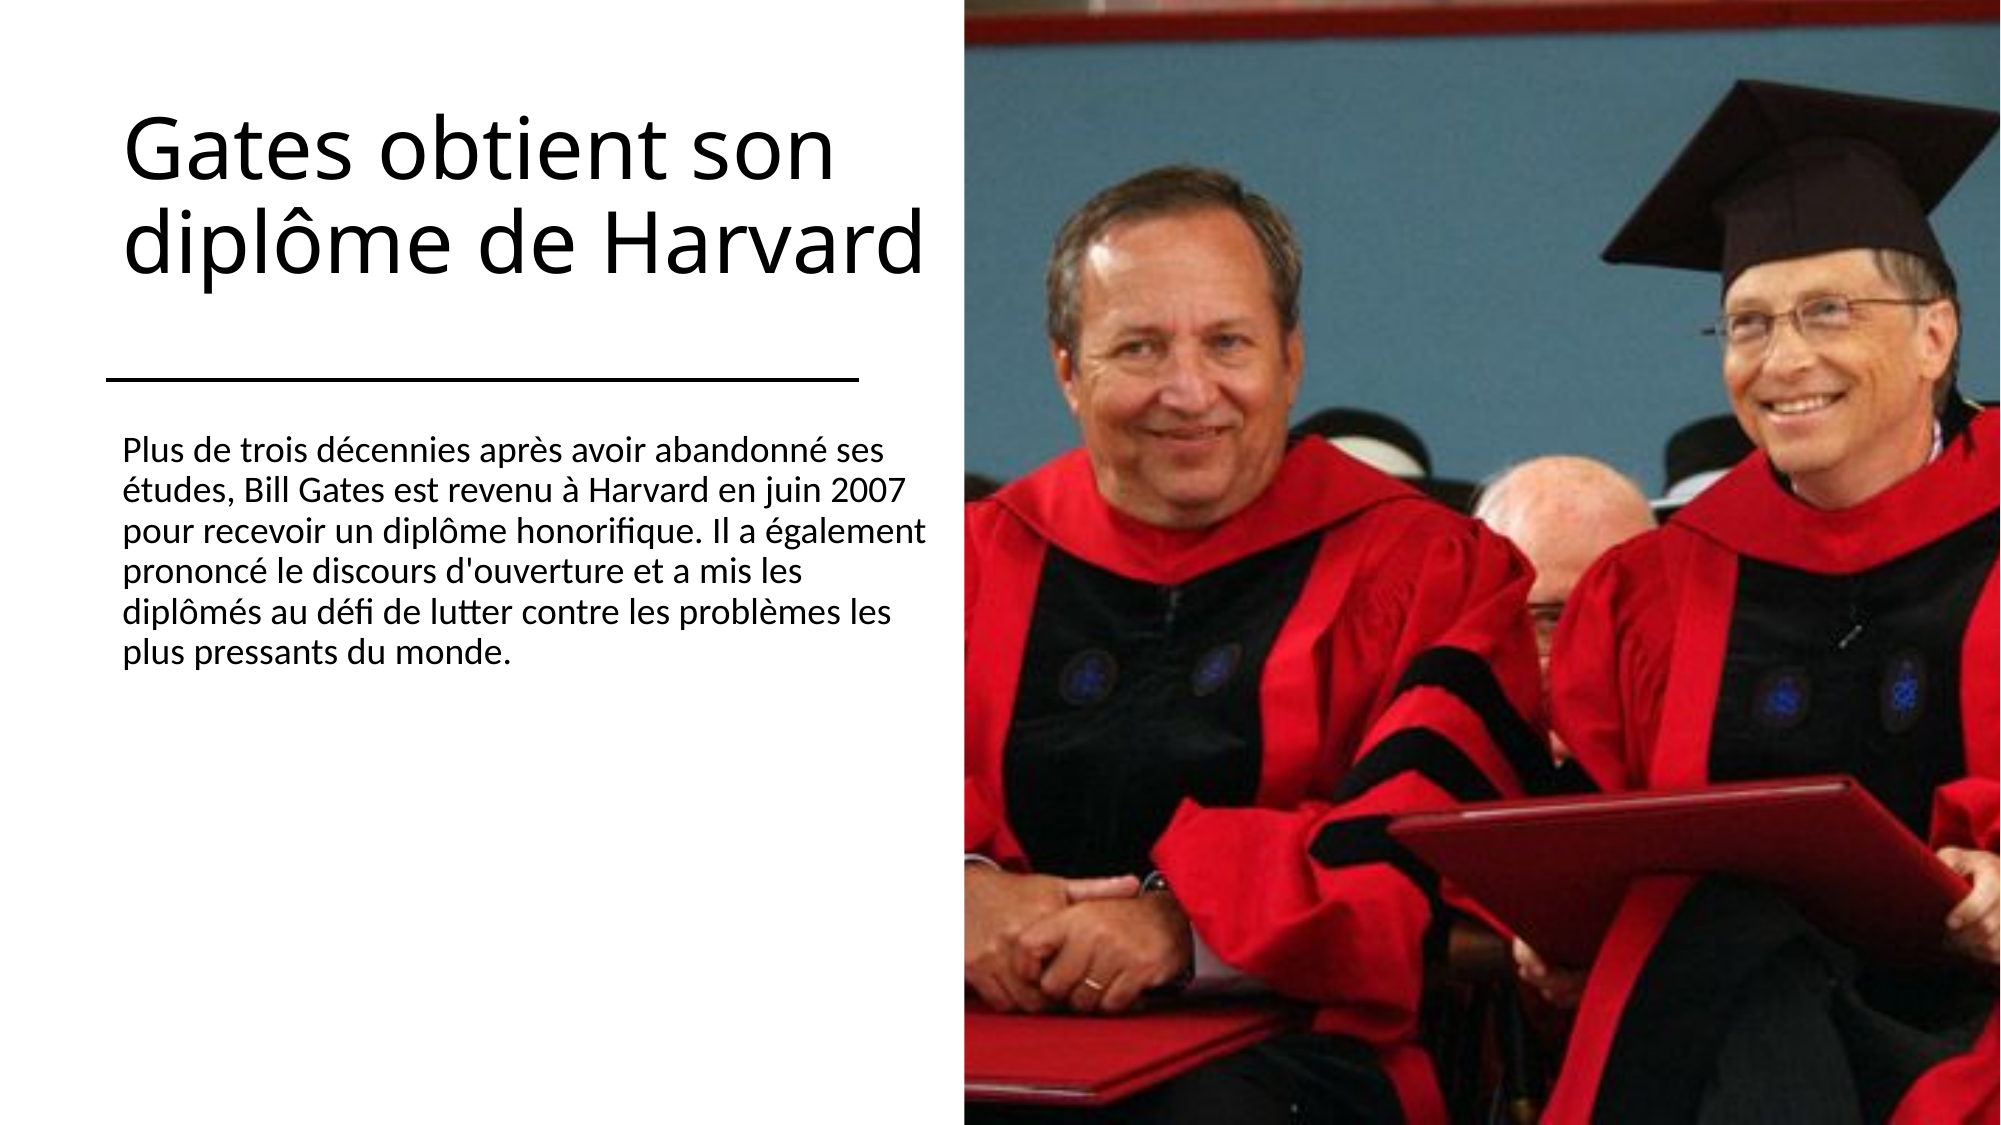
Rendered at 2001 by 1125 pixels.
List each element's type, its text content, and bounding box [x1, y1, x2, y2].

title Gates obtient son diplôme de Harvard [107, 59, 948, 338]
list Plus de trois décennies après avoir abandonné ses études, Bill Gates est revenu à Harvard en juin 2007 pour recevoir un diplôme honorifique. Il a également prononcé le discours d'ouverture et a mis les diplômés au défi de lutter contre les problèmes les plus pressants du monde. [107, 422, 948, 991]
picture [964, 0, 2000, 1125]
